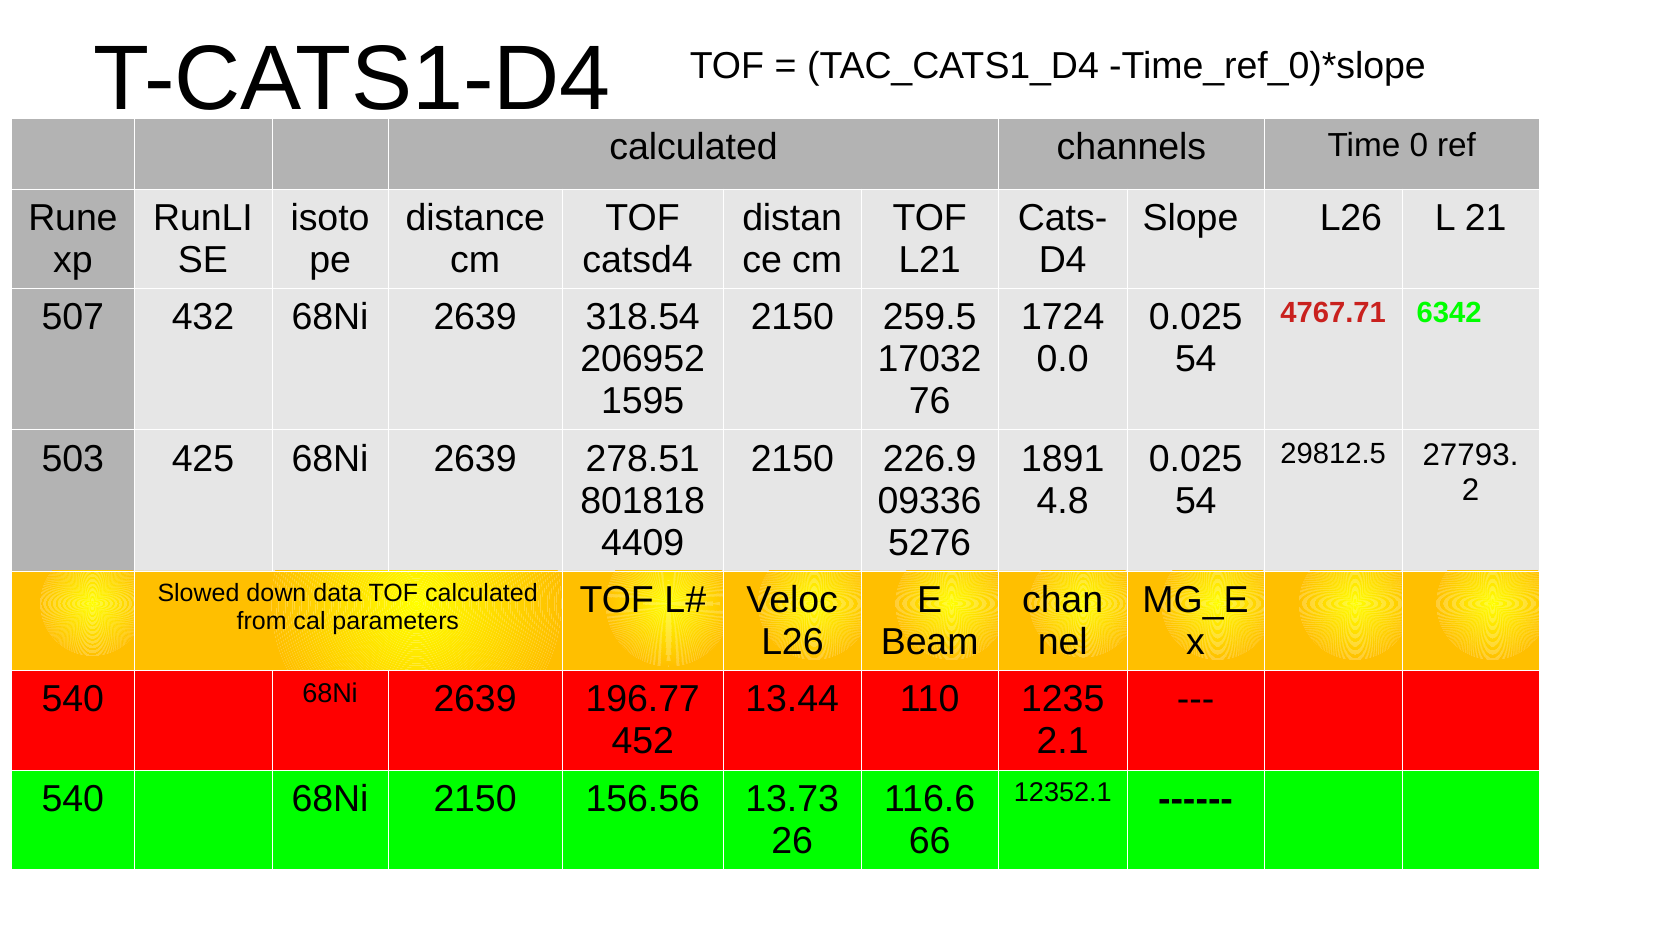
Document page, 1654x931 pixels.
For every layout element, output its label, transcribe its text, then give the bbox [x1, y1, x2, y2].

table_cell ------ [1128, 771, 1264, 869]
table_cell 116.666 [862, 771, 998, 869]
table_cell channel [999, 572, 1127, 670]
table_cell [1403, 771, 1539, 869]
table_cell L 21 [1403, 190, 1539, 288]
table_cell --- [1128, 671, 1264, 770]
table_cell 68Ni [273, 771, 388, 869]
table_cell 12352.1 [999, 671, 1127, 770]
table_cell [1403, 572, 1539, 670]
table_cell [135, 671, 272, 770]
table_cell 29812.5 [1265, 430, 1402, 571]
table_header [273, 119, 388, 189]
table_cell Slope [1128, 190, 1264, 288]
table_cell 2150 [724, 430, 861, 571]
table_cell 68Ni [273, 671, 388, 770]
table_cell [1265, 572, 1402, 670]
table_cell Cats-D4 [999, 190, 1127, 288]
table_cell 0.02554 [1128, 289, 1264, 429]
title T-CATS1-D4 [0, 0, 705, 156]
table_cell VelocL26 [724, 572, 861, 670]
table_cell 259.51703276 [862, 289, 998, 429]
table_cell [1265, 671, 1402, 770]
table_cell [12, 572, 134, 670]
table_cell 540 [12, 671, 134, 770]
table_cell 503 [12, 430, 134, 571]
table_cell 6342 [1403, 289, 1539, 429]
table_cell 507 [12, 289, 134, 429]
table_cell 17240.0 [999, 289, 1127, 429]
table_header Time 0 ref [1265, 119, 1539, 189]
table_cell MG_Ex [1128, 572, 1264, 670]
table_cell 2639 [389, 671, 562, 770]
table_header calculated [389, 119, 998, 189]
table_cell Runexp [12, 190, 134, 288]
table_header [12, 119, 134, 189]
table_cell 318.542069521595 [563, 289, 723, 429]
table_cell E Beam [862, 572, 998, 670]
table_cell 2639 [389, 430, 562, 571]
table_cell 12352.1 [999, 771, 1127, 869]
table_cell 13.7326 [724, 771, 861, 869]
table_cell 13.44 [724, 671, 861, 770]
table_cell 278.518018184409 [563, 430, 723, 571]
table_cell L26 [1265, 190, 1402, 288]
table_cell 110 [862, 671, 998, 770]
table_cell [135, 771, 272, 869]
table_cell 68Ni [273, 430, 388, 571]
table_header channels [999, 119, 1264, 189]
table_cell [1403, 671, 1539, 770]
table_cell 196.77452 [563, 671, 723, 770]
table_cell TOF L# [563, 572, 723, 670]
table_cell 156.56 [563, 771, 723, 869]
table_cell [1265, 771, 1402, 869]
table_cell 68Ni [273, 289, 388, 429]
text_box TOF = (TAC_CATS1_D4 -Time_ref_0)*slope [675, 37, 1538, 95]
table_cell distance cm [389, 190, 562, 288]
table_cell 2150 [389, 771, 562, 869]
table_cell 27793.2 [1403, 430, 1539, 571]
table_cell RunLISE [135, 190, 272, 288]
table_header [135, 119, 272, 189]
table_cell TOF catsd4 [563, 190, 723, 288]
table_cell 2150 [724, 289, 861, 429]
table_cell TOF L21 [862, 190, 998, 288]
table_cell 0.02554 [1128, 430, 1264, 571]
table_cell 540 [12, 771, 134, 869]
table_cell Slowed down data TOF calculated from cal parameters [135, 572, 562, 670]
table_cell 4767.71 [1265, 289, 1402, 429]
table_cell 226.9093365276 [862, 430, 998, 571]
table_cell 425 [135, 430, 272, 571]
table_cell distance cm [724, 190, 861, 288]
table_cell 18914.8 [999, 430, 1127, 571]
table_cell 2639 [389, 289, 562, 429]
table_cell 432 [135, 289, 272, 429]
table_cell isotope [273, 190, 388, 288]
